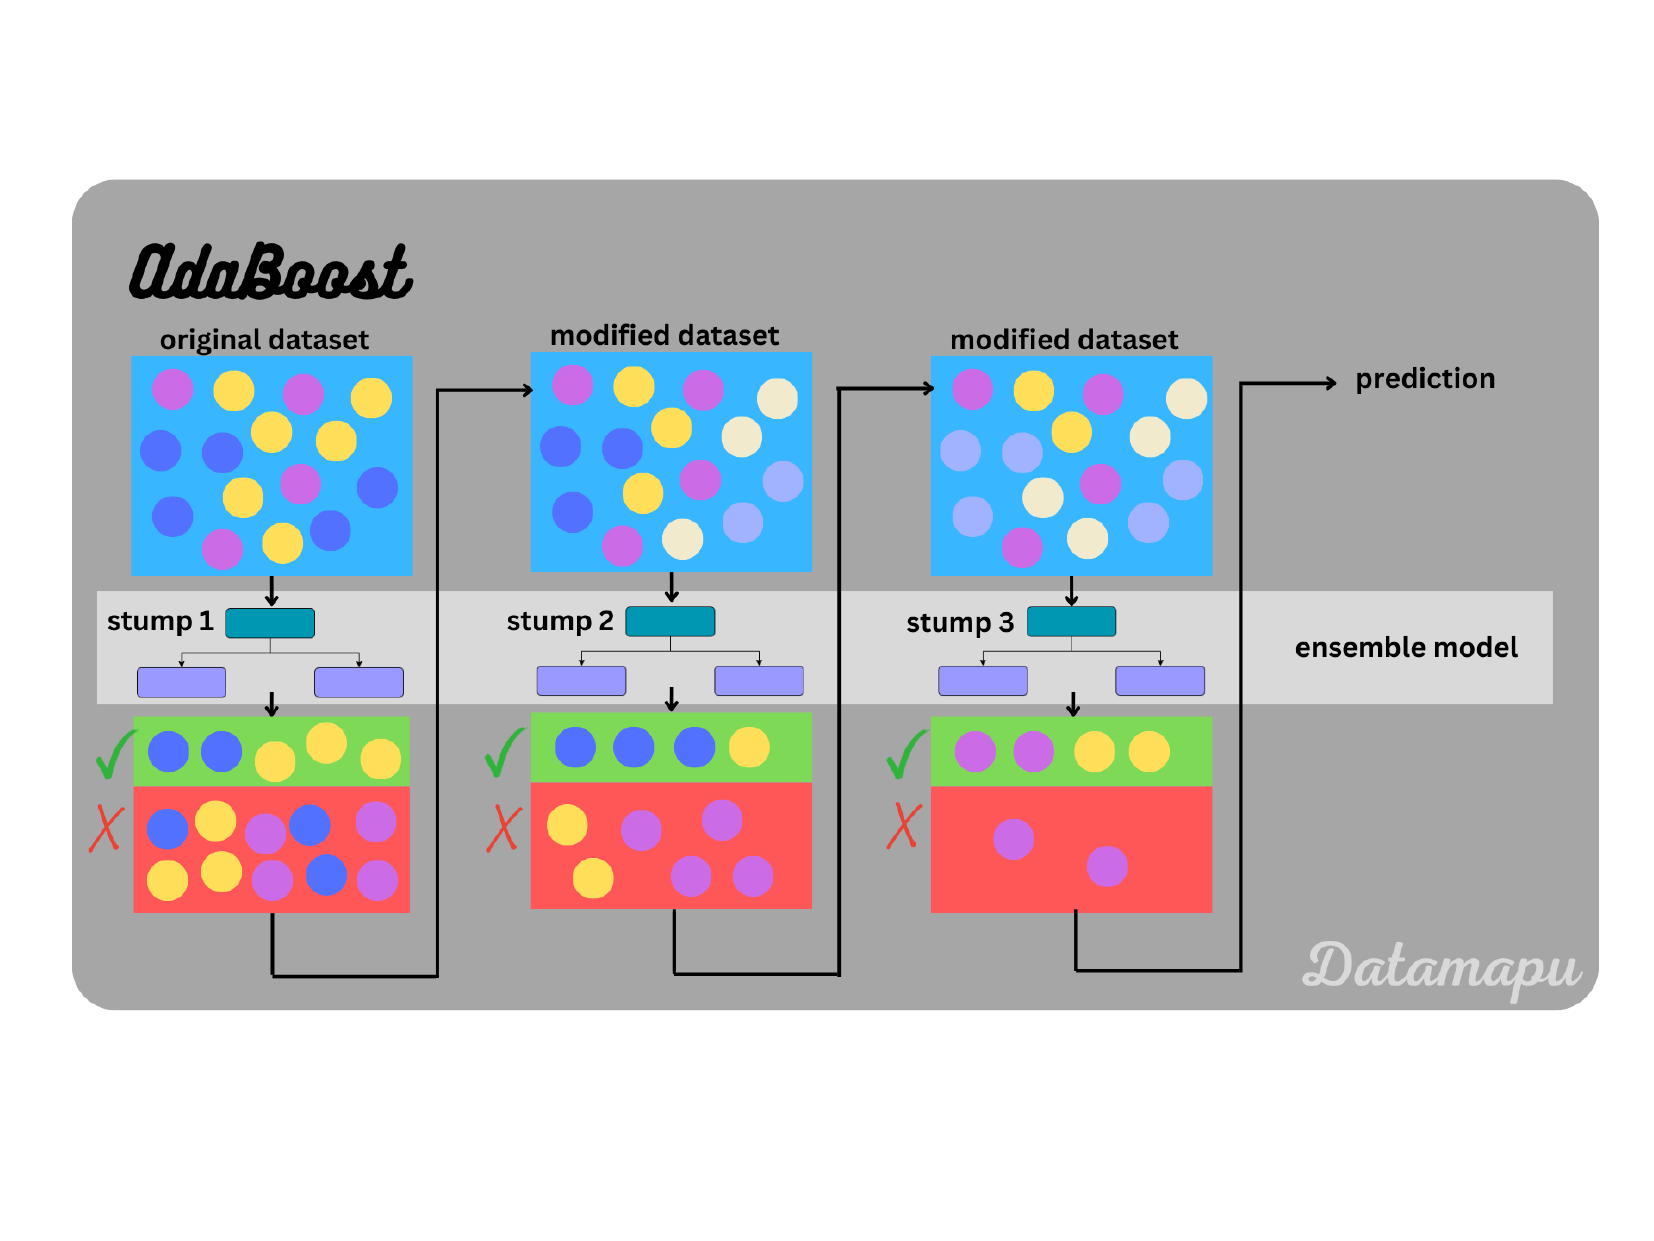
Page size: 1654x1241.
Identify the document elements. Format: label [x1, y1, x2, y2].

picture [8, 129, 1654, 1060]
